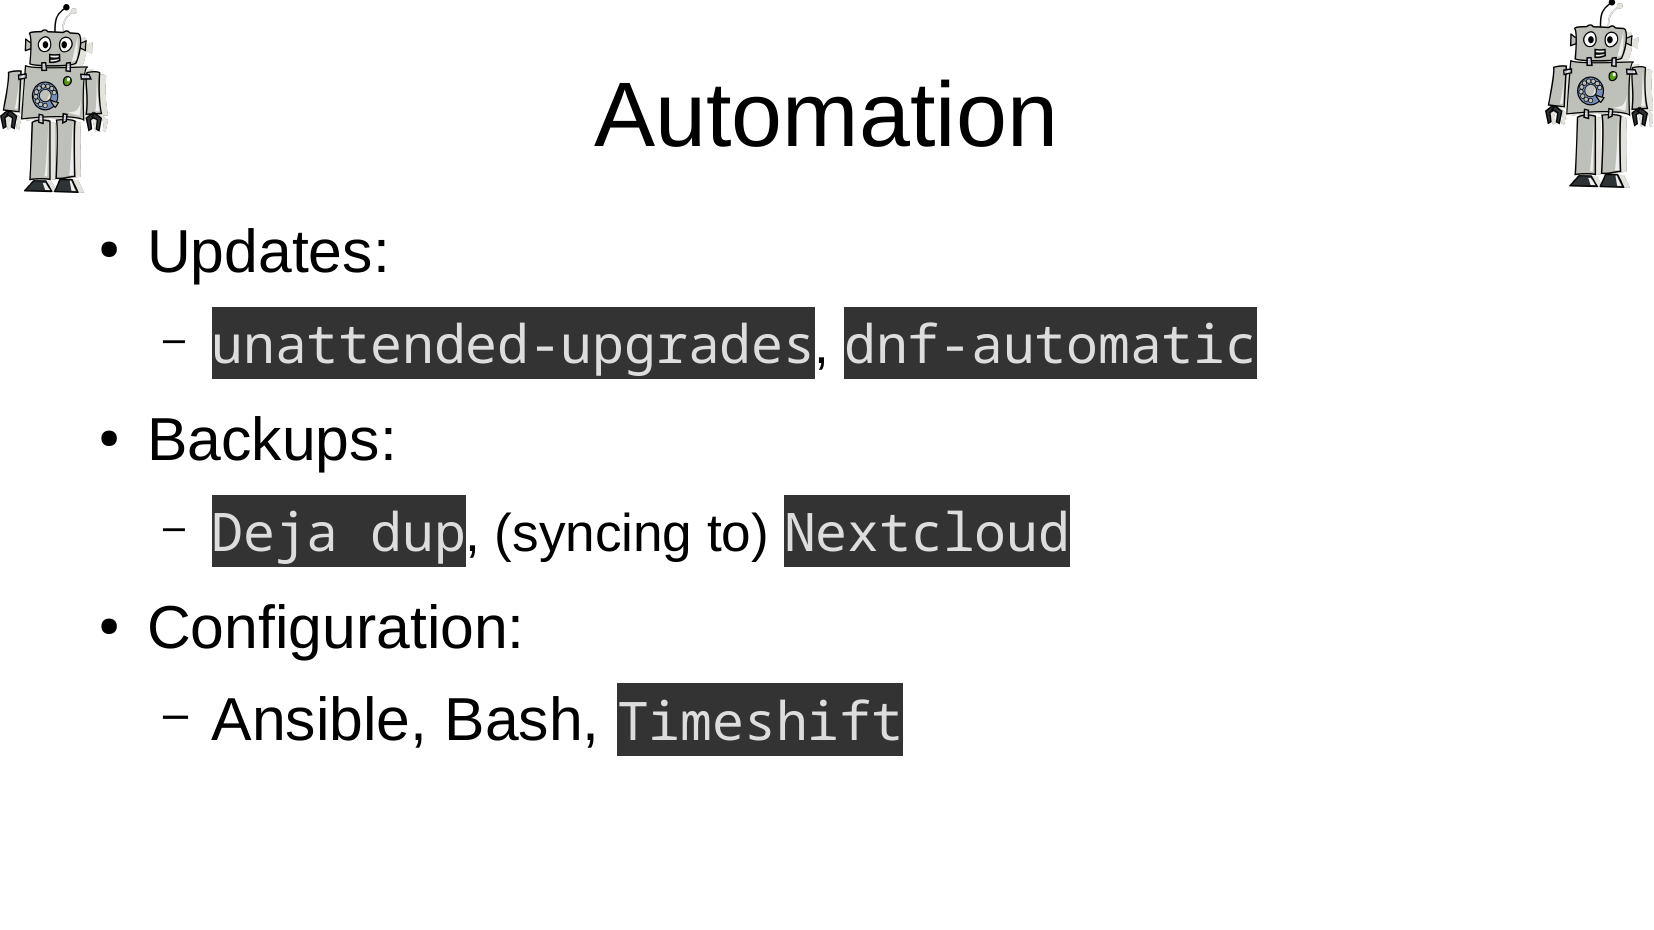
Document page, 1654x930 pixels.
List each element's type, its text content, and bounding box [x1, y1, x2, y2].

list Updates: unattended-upgrades, dnf-automatic Backups: Deja dup, (syncing to) Nextcloud Configuration: Ansible, Bash, Timeshift [82, 217, 1571, 757]
picture [1545, 0, 1653, 188]
picture [0, 4, 108, 193]
title Automation [108, 37, 1571, 193]
